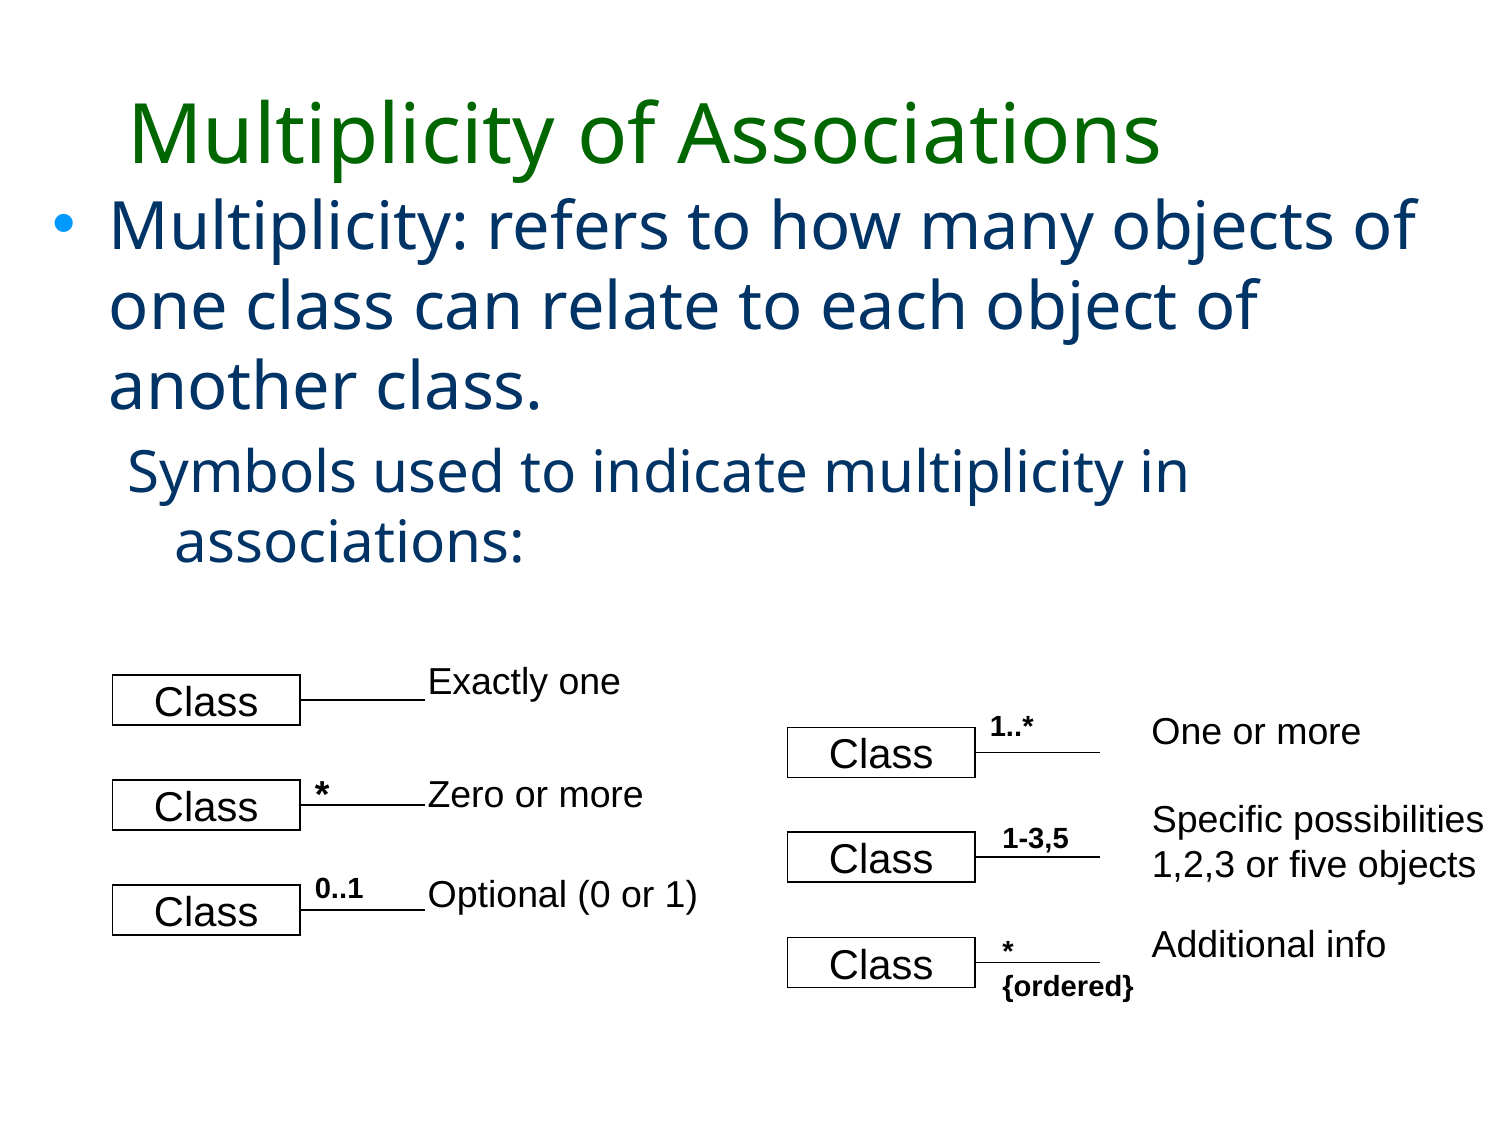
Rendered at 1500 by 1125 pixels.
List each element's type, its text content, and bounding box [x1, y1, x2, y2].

text_box Class [112, 675, 300, 725]
text_box Class [112, 779, 300, 830]
text_box Additional info [1136, 912, 1402, 973]
text_box 1..* [975, 699, 1075, 750]
text_box Class [787, 727, 975, 778]
list Multiplicity: refers to how many objects of one class can relate to each object of another class. Symbols used to indicate multiplicity in associations: [37, 174, 1463, 538]
text_box Class [787, 832, 975, 883]
text_box One or more [1136, 699, 1377, 760]
text_box Specific possibilities 1,2,3 or five objects [1137, 787, 1500, 893]
text_box Optional (0 or 1) [412, 862, 714, 923]
text_box * [300, 762, 341, 823]
text_box 0..1 [299, 862, 412, 913]
title Multiplicity of Associations [112, 62, 1388, 174]
text_box * {ordered} [987, 924, 1163, 1010]
text_box Exactly one [412, 649, 637, 710]
text_box Class [787, 937, 975, 988]
text_box Class [112, 884, 300, 935]
text_box Zero or more [412, 762, 659, 823]
text_box 1-3,5 [987, 812, 1113, 863]
